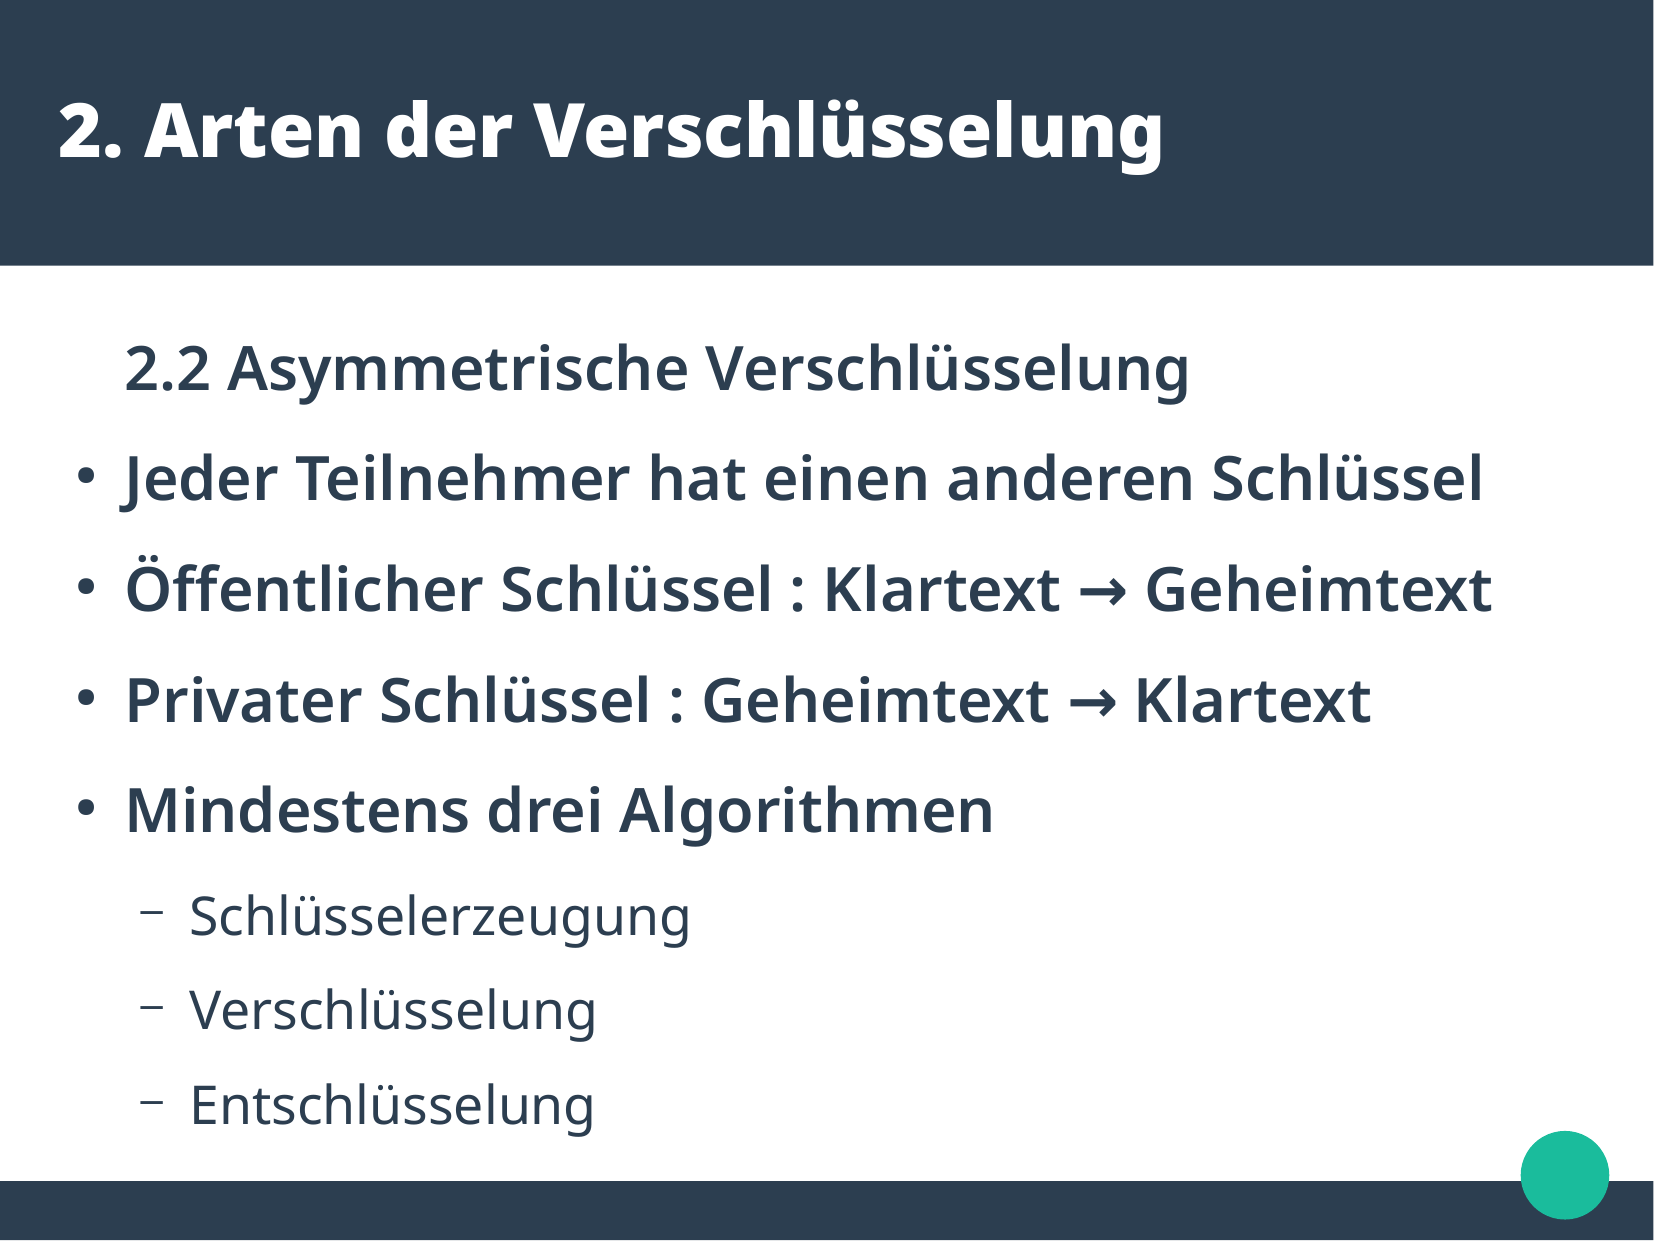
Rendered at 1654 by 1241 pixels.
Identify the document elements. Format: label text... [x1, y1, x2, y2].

title 2. Arten der Verschlüsselung [59, 49, 1595, 207]
list 2.2 Asymmetrische Verschlüsselung Jeder Teilnehmer hat einen anderen Schlüssel Öffentlicher Schlüssel : Klartext → Geheimtext Privater Schlüssel : Geheimtext → Klartext Mindestens drei Algorithmen Schlüsselerzeugung Verschlüsselung Entschlüsselung [59, 324, 1595, 1152]
